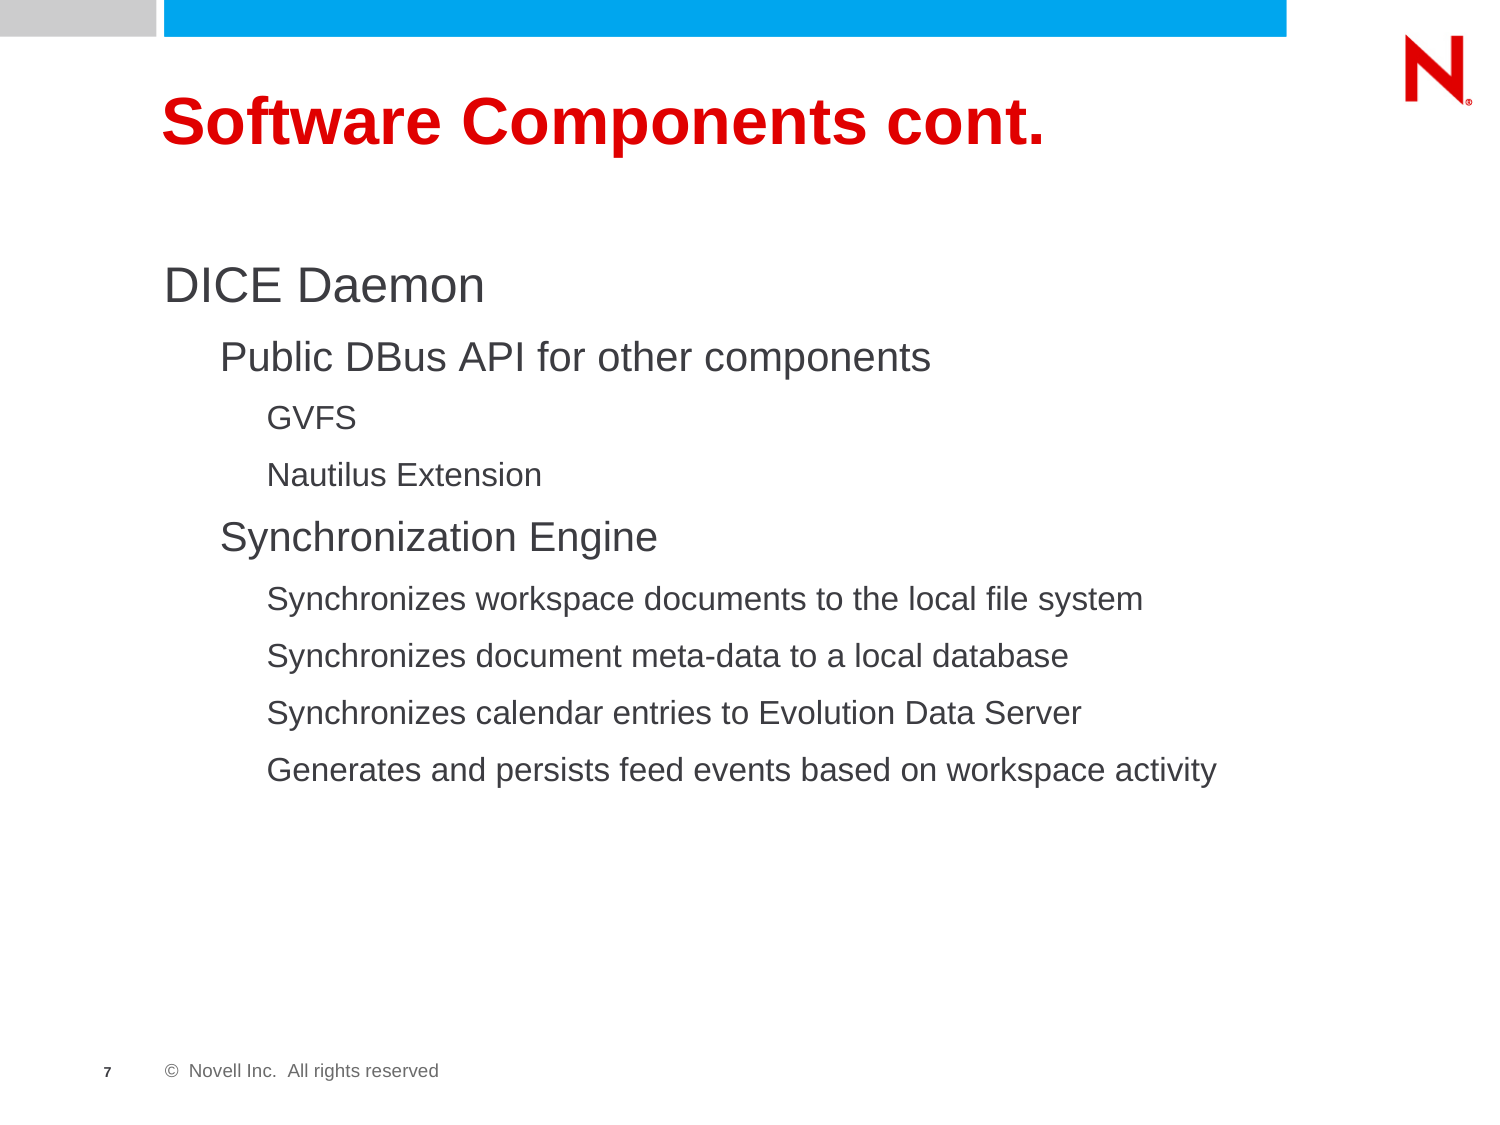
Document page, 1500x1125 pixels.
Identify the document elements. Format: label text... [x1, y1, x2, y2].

list DICE Daemon Public DBus API for other components GVFS Nautilus Extension Synchronization Engine Synchronizes workspace documents to the local file system Synchronizes document meta-data to a local database Synchronizes calendar entries to Evolution Data Server Generates and persists feed events based on workspace activity [163, 254, 1404, 986]
title Software Components cont. [161, 41, 1383, 205]
picture [1403, 32, 1473, 107]
